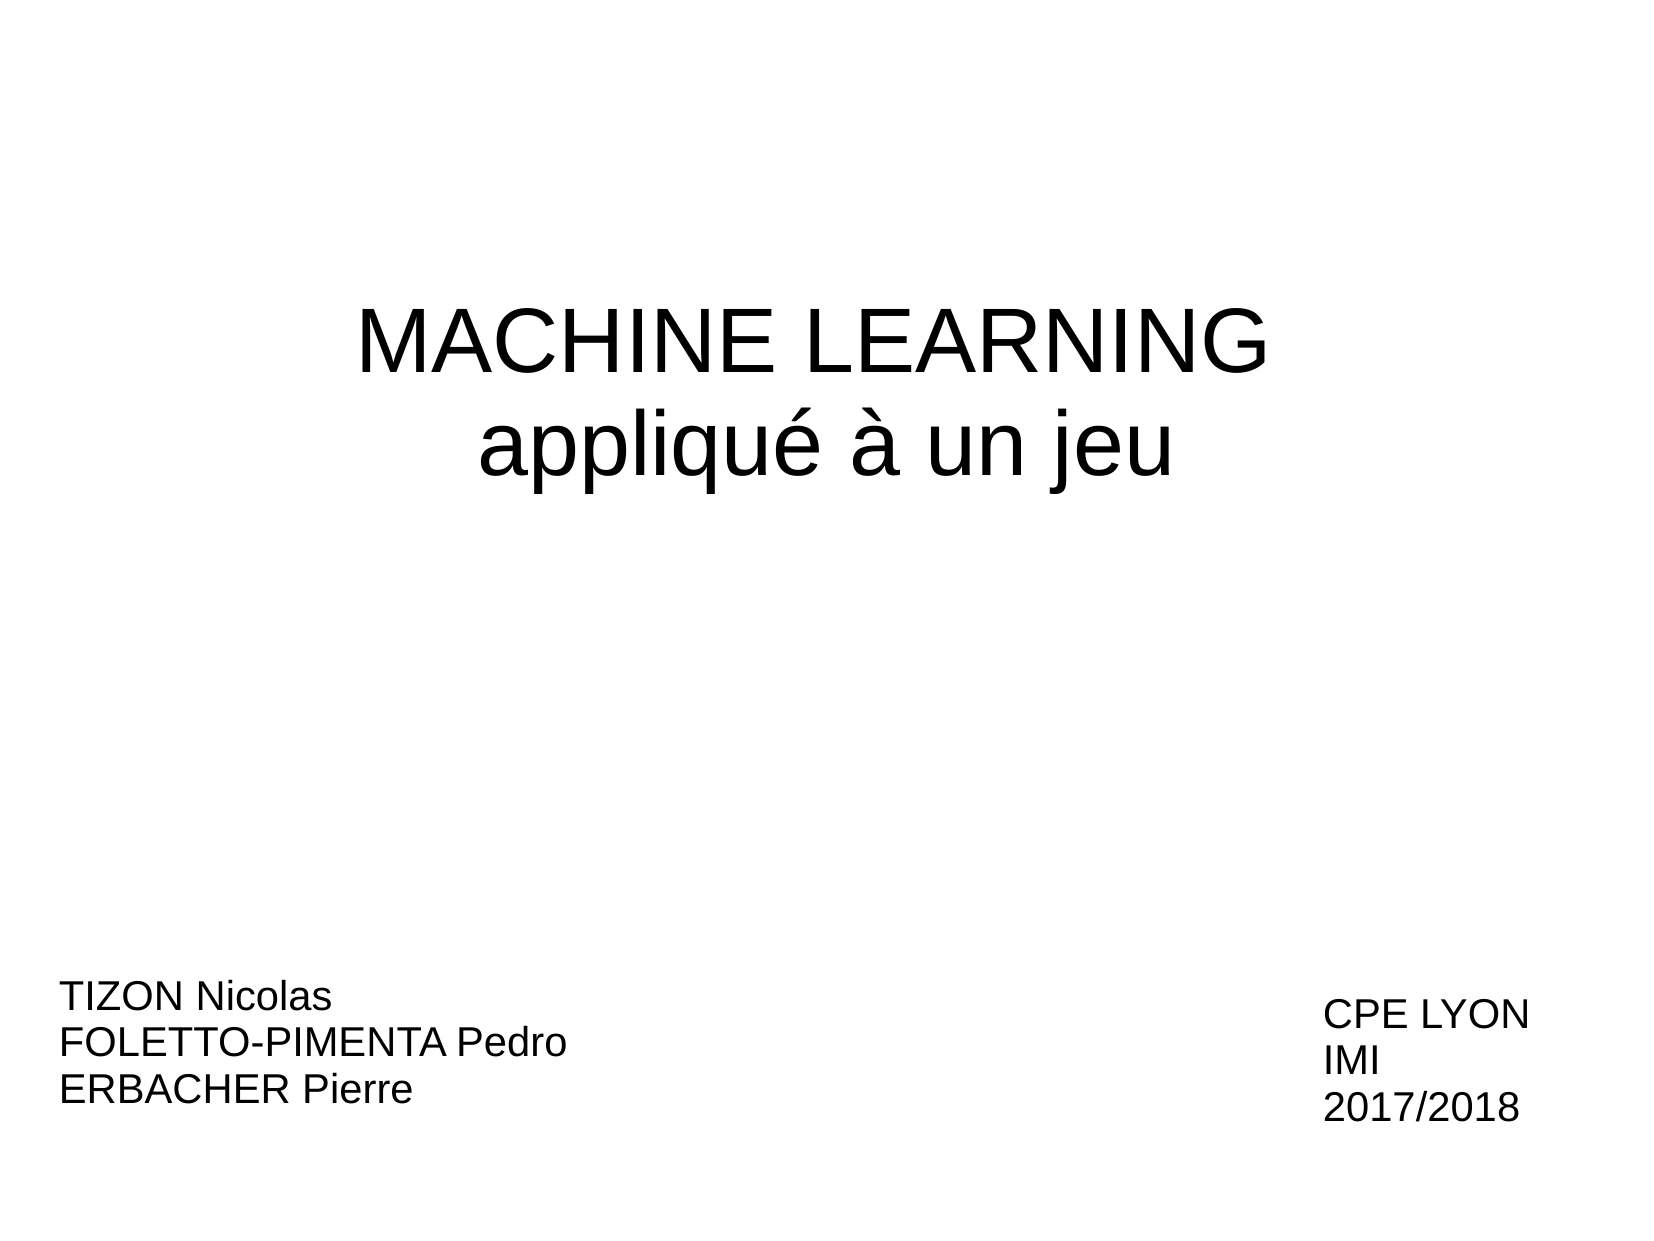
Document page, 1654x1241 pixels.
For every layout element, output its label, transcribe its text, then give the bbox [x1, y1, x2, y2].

title CPE LYON IMI 2017/2018 [1322, 956, 1654, 1164]
title TIZON Nicolas FOLETTO-PIMENTA Pedro ERBACHER Pierre [59, 938, 1548, 1146]
title MACHINE LEARNING appliqué à un jeu [82, 289, 1571, 497]
